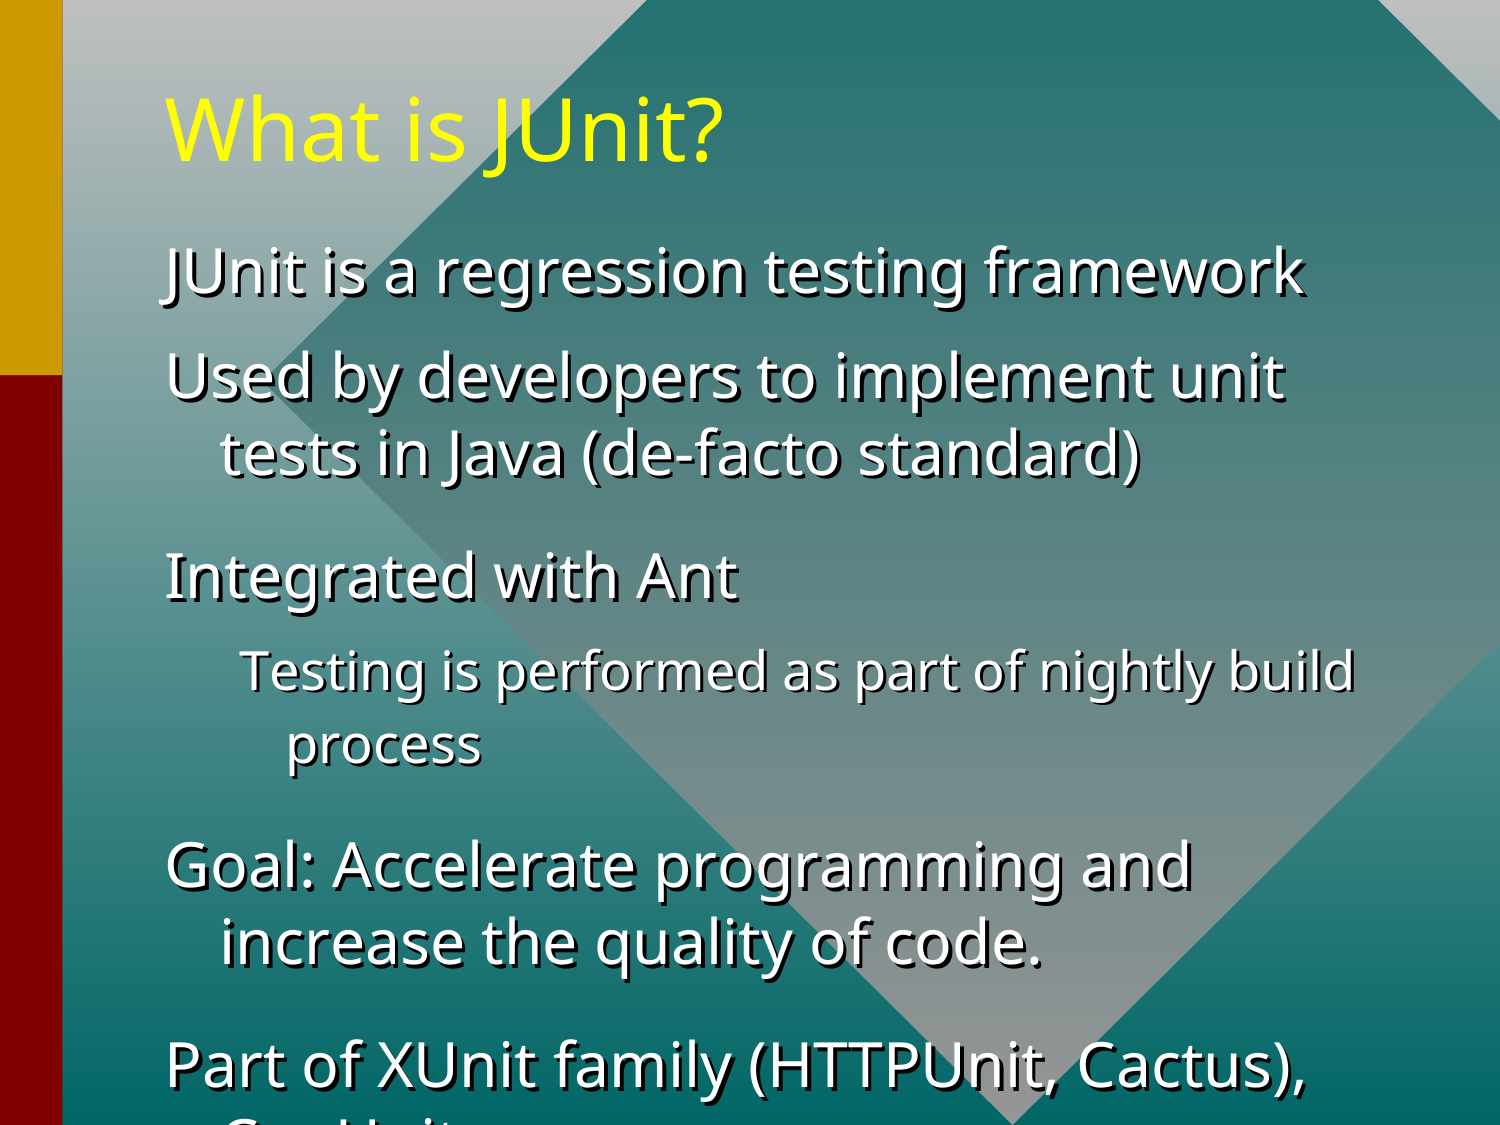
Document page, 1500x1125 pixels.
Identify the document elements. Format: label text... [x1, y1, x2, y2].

title What is JUnit? [150, 37, 1351, 224]
list JUnit is a regression testing framework Used by developers to implement unit tests in Java (de-facto standard) Integrated with Ant Testing is performed as part of nightly build process Goal: Accelerate programming and increase the quality of code. Part of XUnit family (HTTPUnit, Cactus), CppUnit [149, 224, 1388, 1097]
